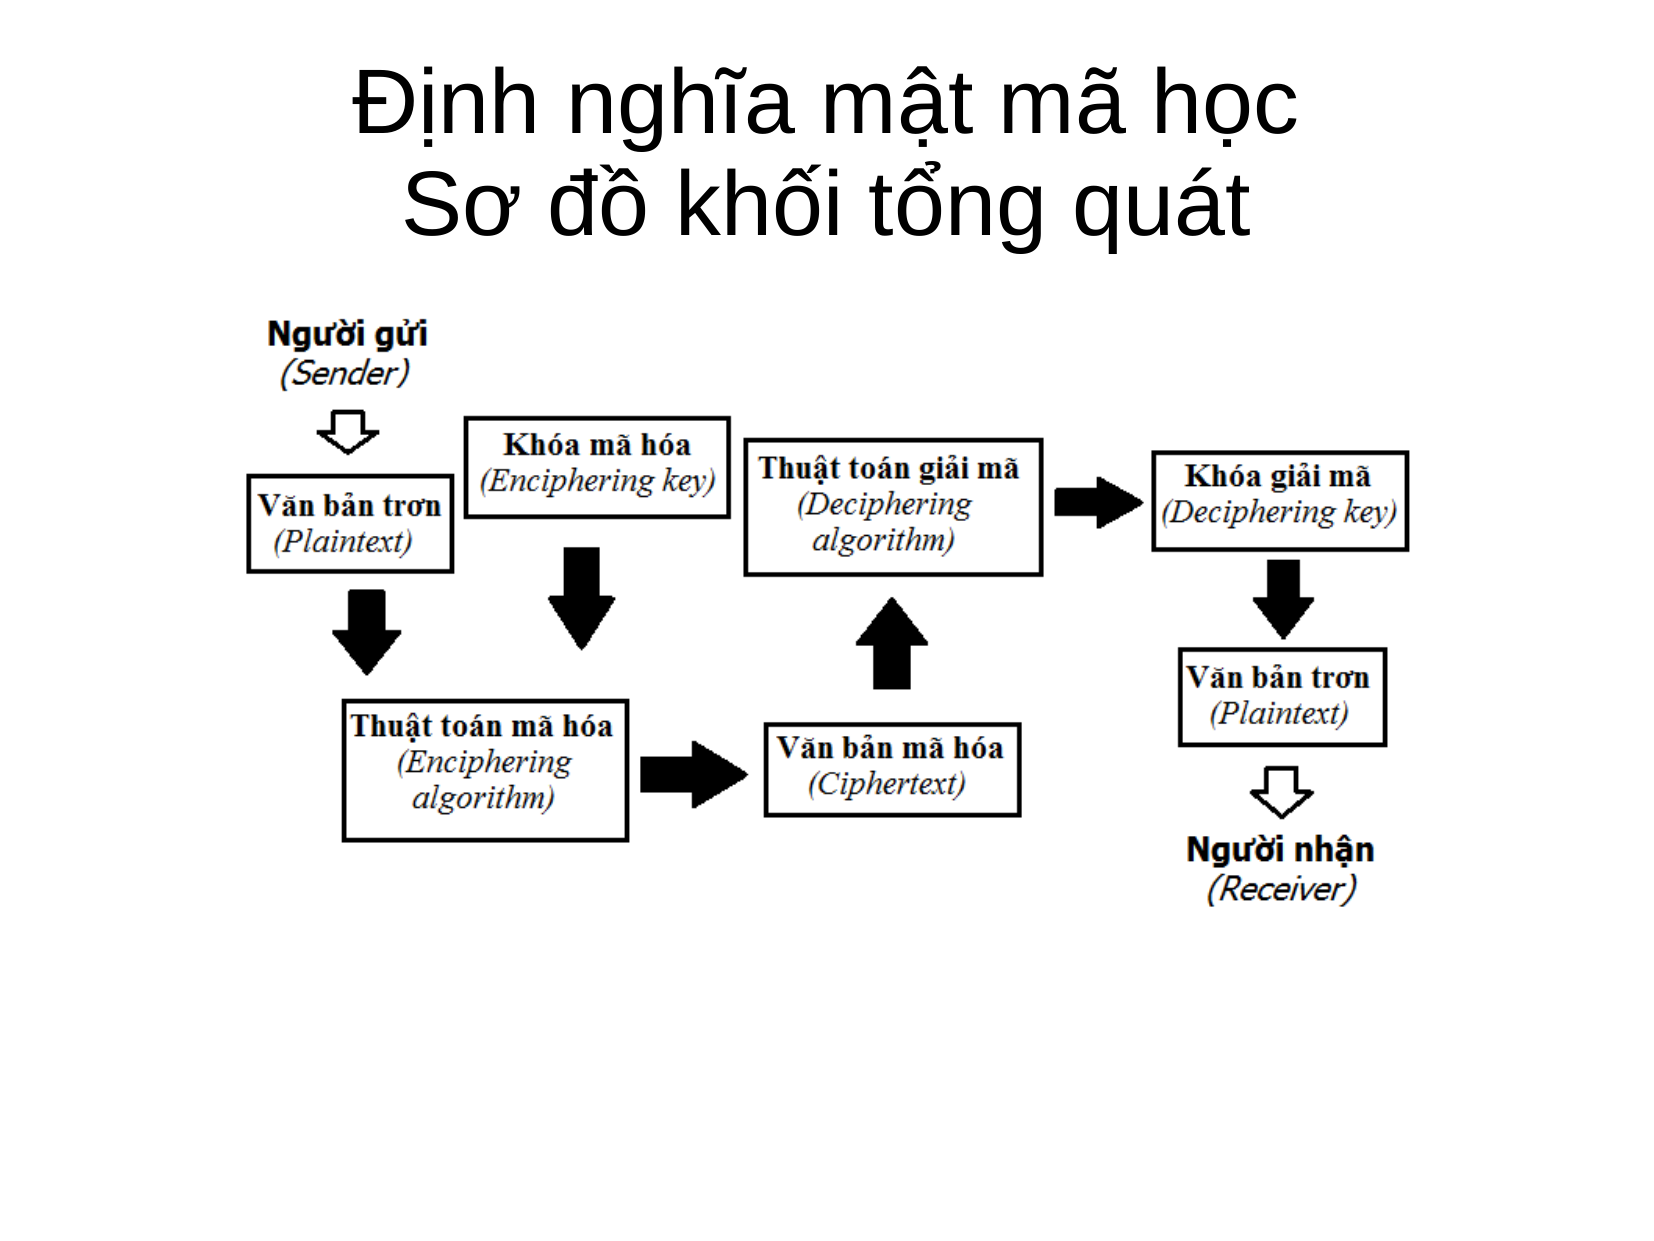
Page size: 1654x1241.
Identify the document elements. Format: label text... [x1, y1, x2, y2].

picture [242, 310, 1419, 936]
title Định nghĩa mật mã học Sơ đồ khối tổng quát [82, 49, 1571, 257]
